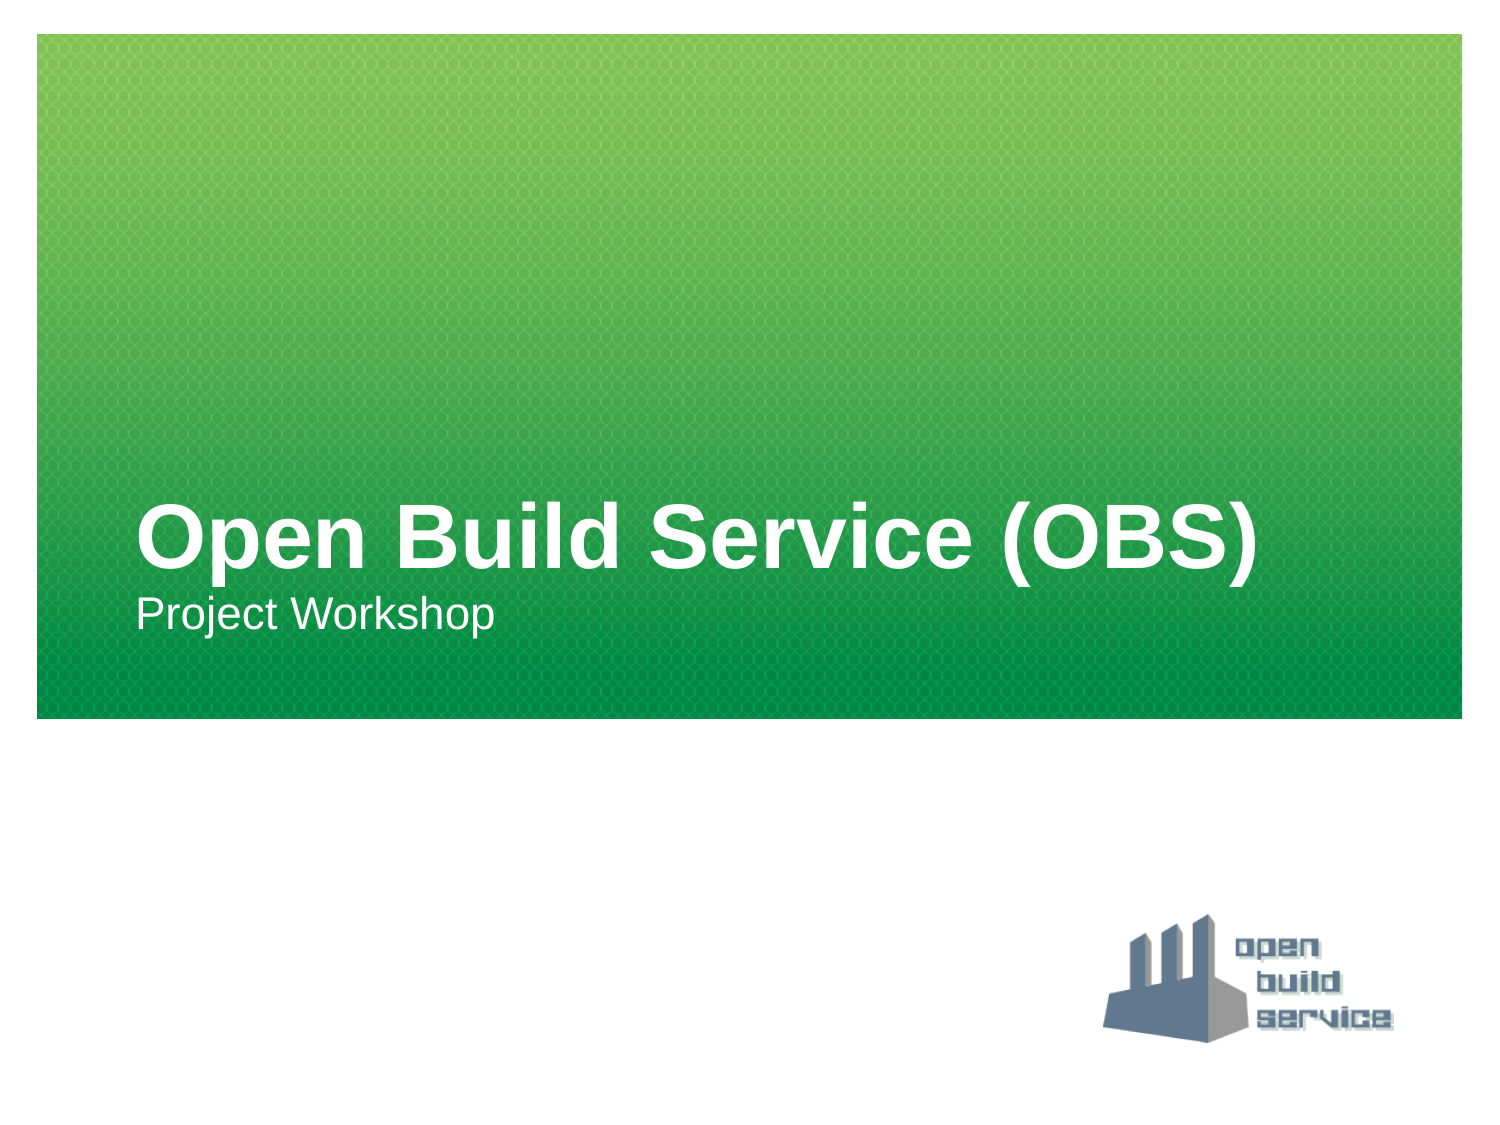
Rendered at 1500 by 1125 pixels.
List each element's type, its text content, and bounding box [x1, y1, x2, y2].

title Open Build Service (OBS) Project Workshop [135, 388, 1409, 640]
picture [1103, 914, 1394, 1043]
picture [37, 34, 1463, 719]
